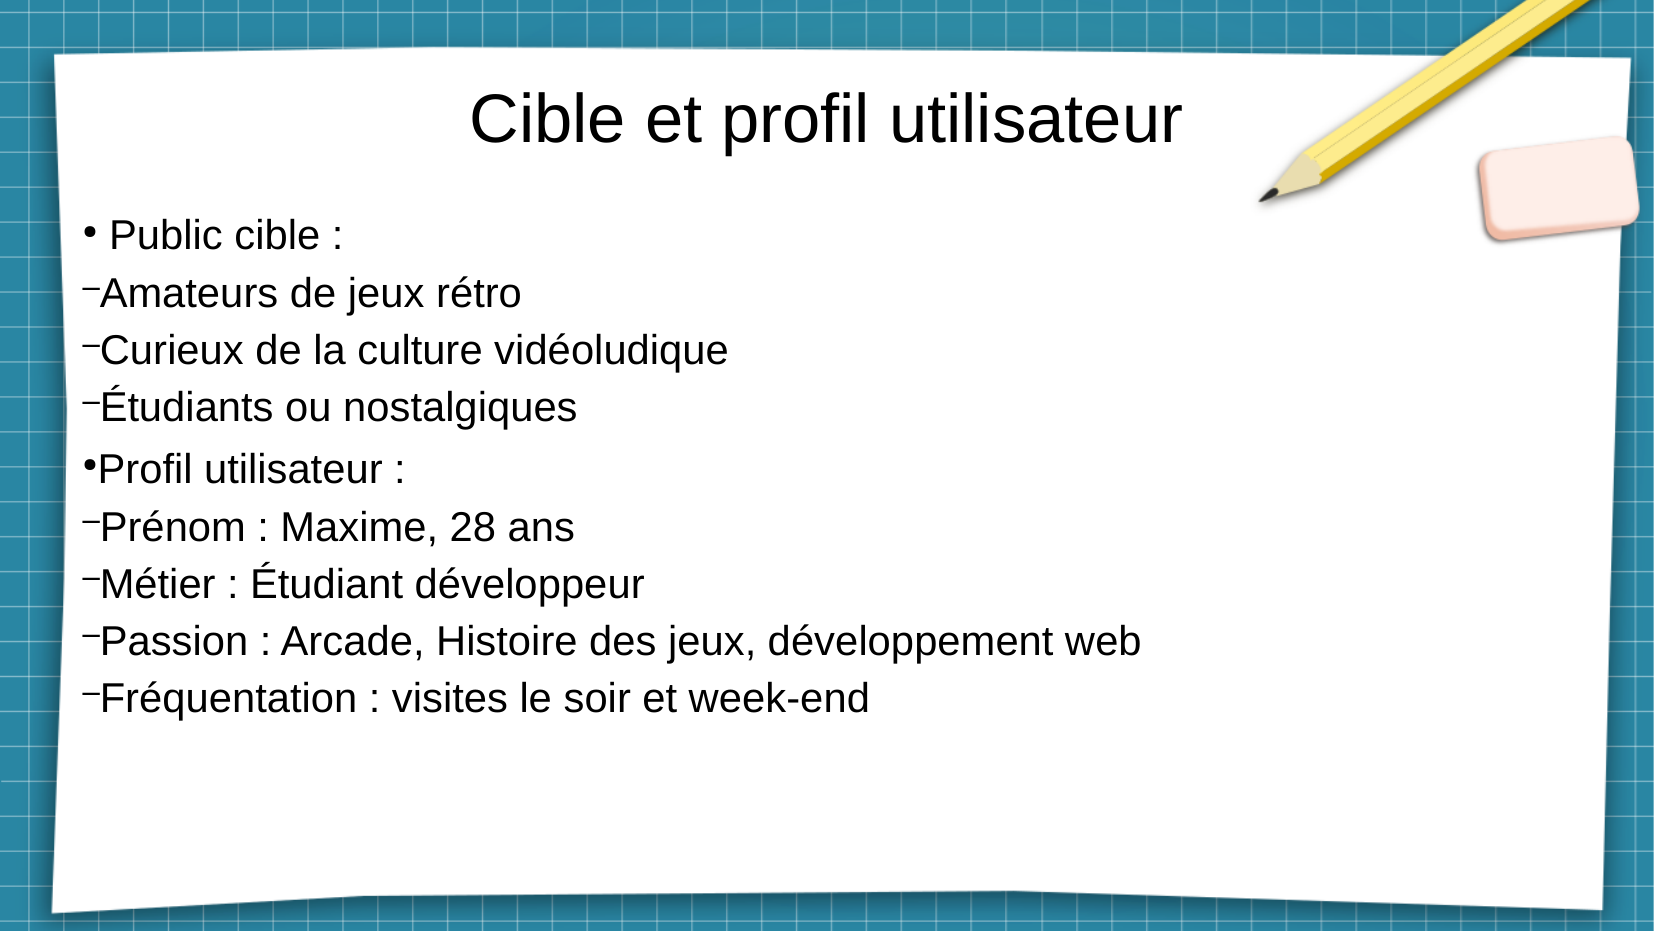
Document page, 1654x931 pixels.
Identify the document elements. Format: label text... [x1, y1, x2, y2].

title Cible et profil utilisateur [82, 37, 1571, 193]
list Public cible : Amateurs de jeux rétro Curieux de la culture vidéoludique Étudiants ou nostalgiques Profil utilisateur : Prénom : Maxime, 28 ans Métier : Étudiant développeur Passion : Arcade, Histoire des jeux, développement web Fréquentation : visites le soir et week-end [82, 217, 1571, 758]
